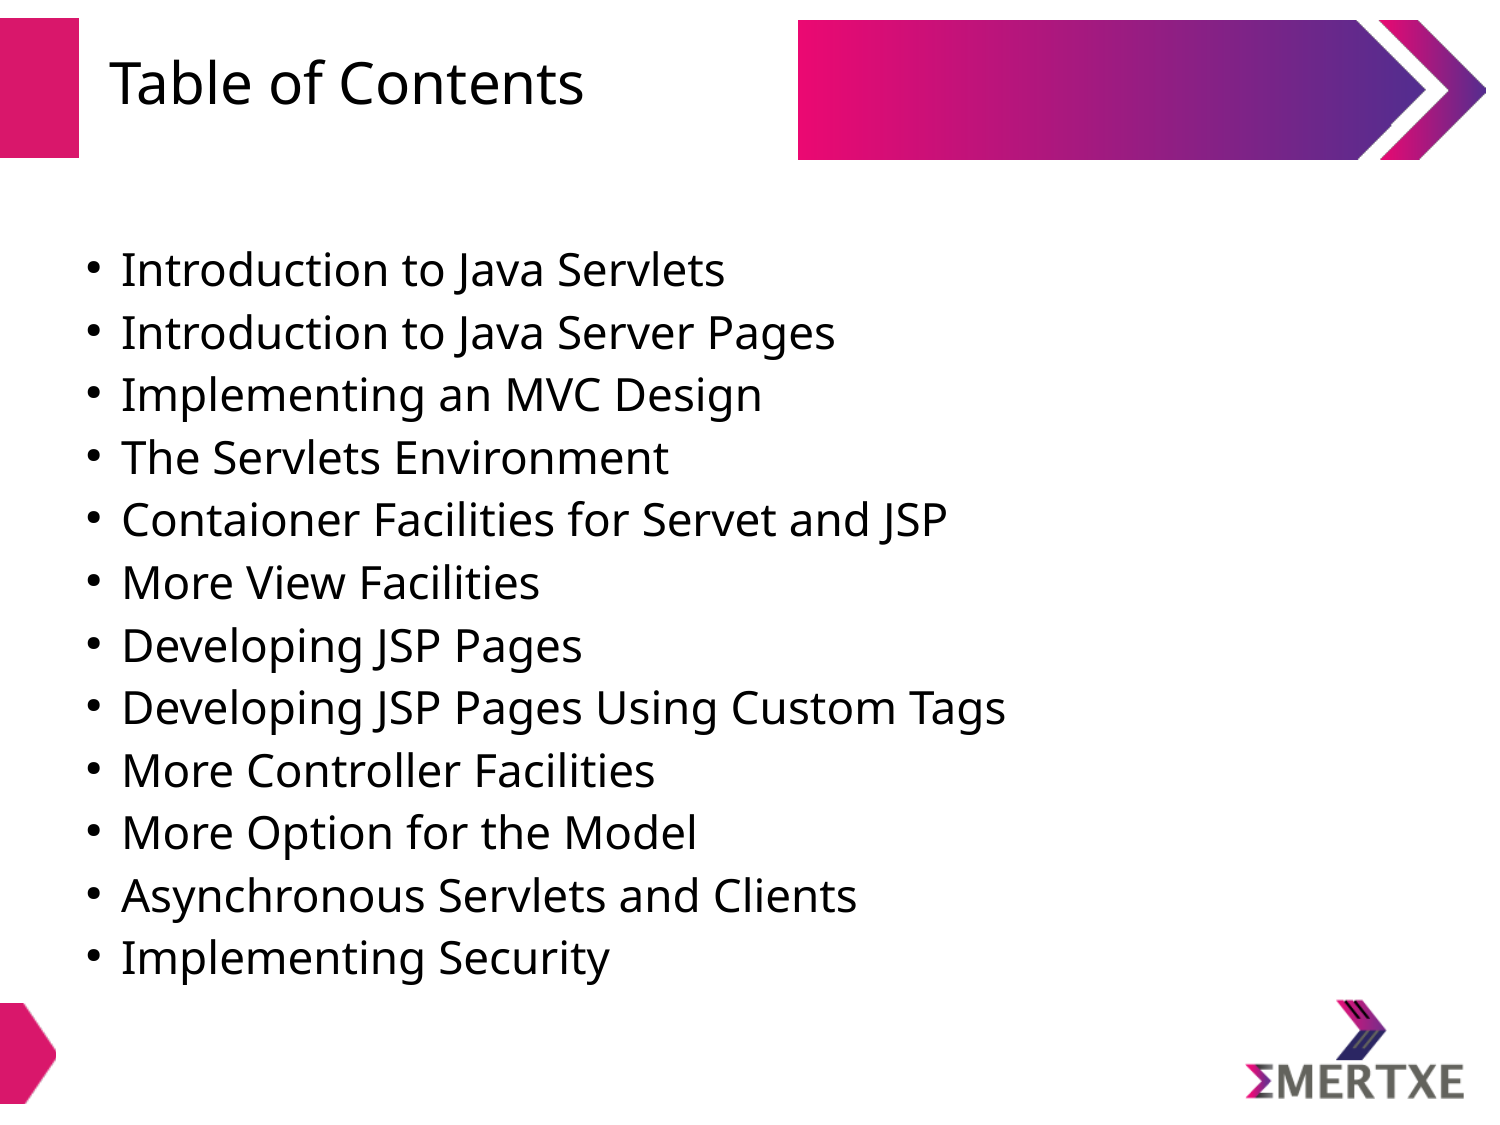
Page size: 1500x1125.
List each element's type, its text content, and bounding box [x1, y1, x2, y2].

picture [1245, 996, 1465, 1099]
text_box Table of Contents [94, 35, 768, 119]
text_box Introduction to Java Servlets Introduction to Java Server Pages Implementing an MVC Design The Servlets Environment Contaioner Facilities for Servet and JSP More View Facilities Developing JSP Pages Developing JSP Pages Using Custom Tags More Controller Facilities More Option for the Model Asynchronous Servlets and Clients Implementing Security [70, 230, 1359, 939]
picture [798, 20, 1486, 160]
